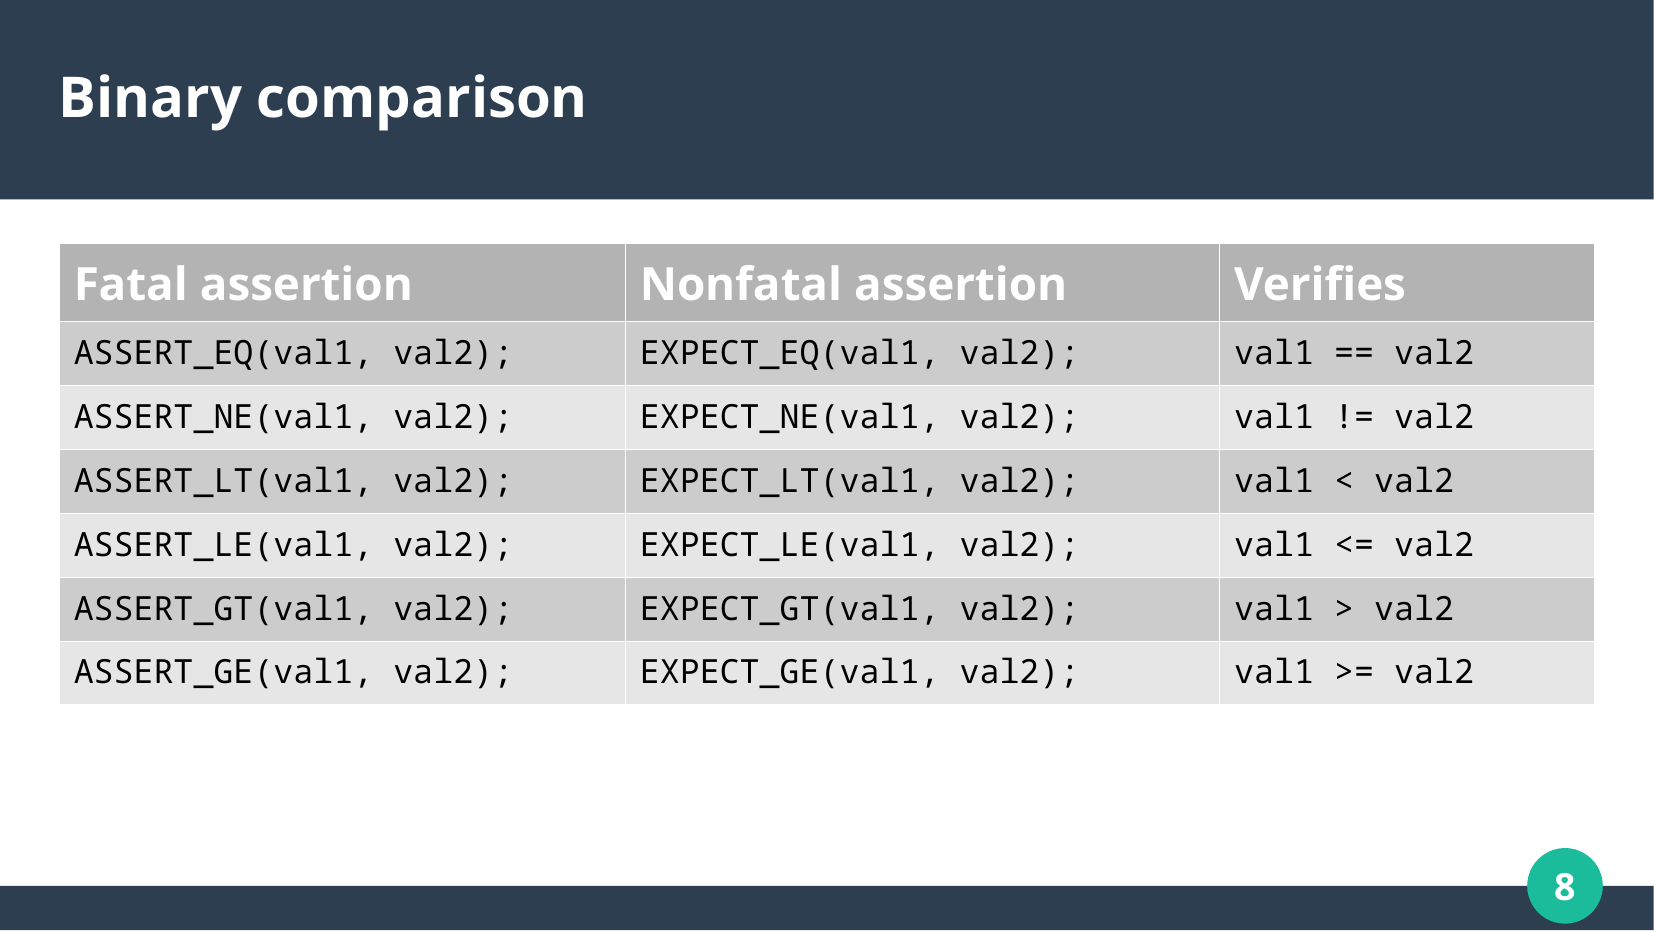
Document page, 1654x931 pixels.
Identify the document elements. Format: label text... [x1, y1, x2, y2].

table_cell EXPECT_NE(val1, val2); [626, 386, 1219, 449]
table_cell EXPECT_GE(val1, val2); [626, 642, 1219, 704]
table_cell val1 <= val2 [1220, 514, 1594, 577]
table_header Nonfatal assertion [626, 244, 1219, 321]
table_cell val1 != val2 [1220, 386, 1594, 449]
title Binary comparison [59, 37, 1595, 155]
table_cell EXPECT_LE(val1, val2); [626, 514, 1219, 577]
table_header Verifies [1220, 244, 1594, 321]
table_cell val1 >= val2 [1220, 642, 1594, 704]
table_cell ASSERT_GE(val1, val2); [60, 642, 625, 704]
table_cell ASSERT_LT(val1, val2); [60, 450, 625, 513]
table_cell ASSERT_NE(val1, val2); [60, 386, 625, 449]
table_header Fatal assertion [60, 244, 625, 321]
table_cell EXPECT_EQ(val1, val2); [626, 322, 1219, 385]
table_cell ASSERT_GT(val1, val2); [60, 578, 625, 641]
table_cell val1 > val2 [1220, 578, 1594, 641]
table_cell EXPECT_GT(val1, val2); [626, 578, 1219, 641]
table_cell ASSERT_LE(val1, val2); [60, 514, 625, 577]
table_cell EXPECT_LT(val1, val2); [626, 450, 1219, 513]
table_cell val1 == val2 [1220, 322, 1594, 385]
table_cell ASSERT_EQ(val1, val2); [60, 322, 625, 385]
table_cell val1 < val2 [1220, 450, 1594, 513]
